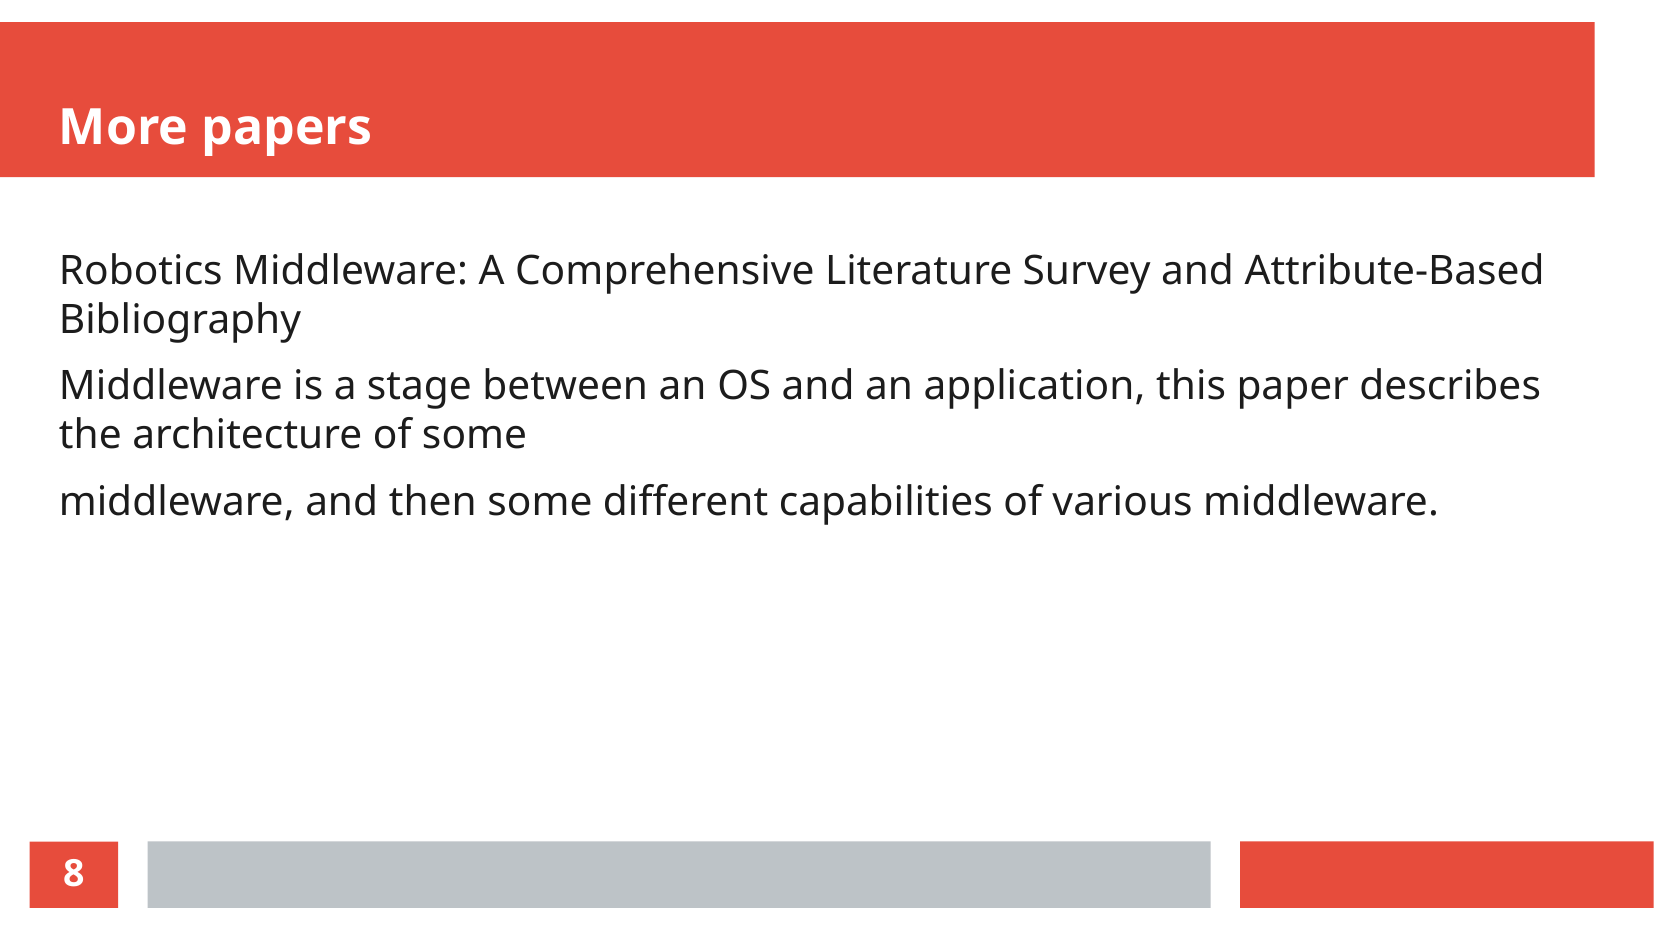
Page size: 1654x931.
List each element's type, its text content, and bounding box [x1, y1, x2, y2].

title More papers [59, 44, 1595, 156]
text_box [29, 841, 119, 908]
list Robotics Middleware: A Comprehensive Literature Survey and Attribute-Based Bibliography Middleware is a stage between an OS and an application, this paper describes the architecture of some middleware, and then some different capabilities of various middleware. [59, 243, 1565, 820]
